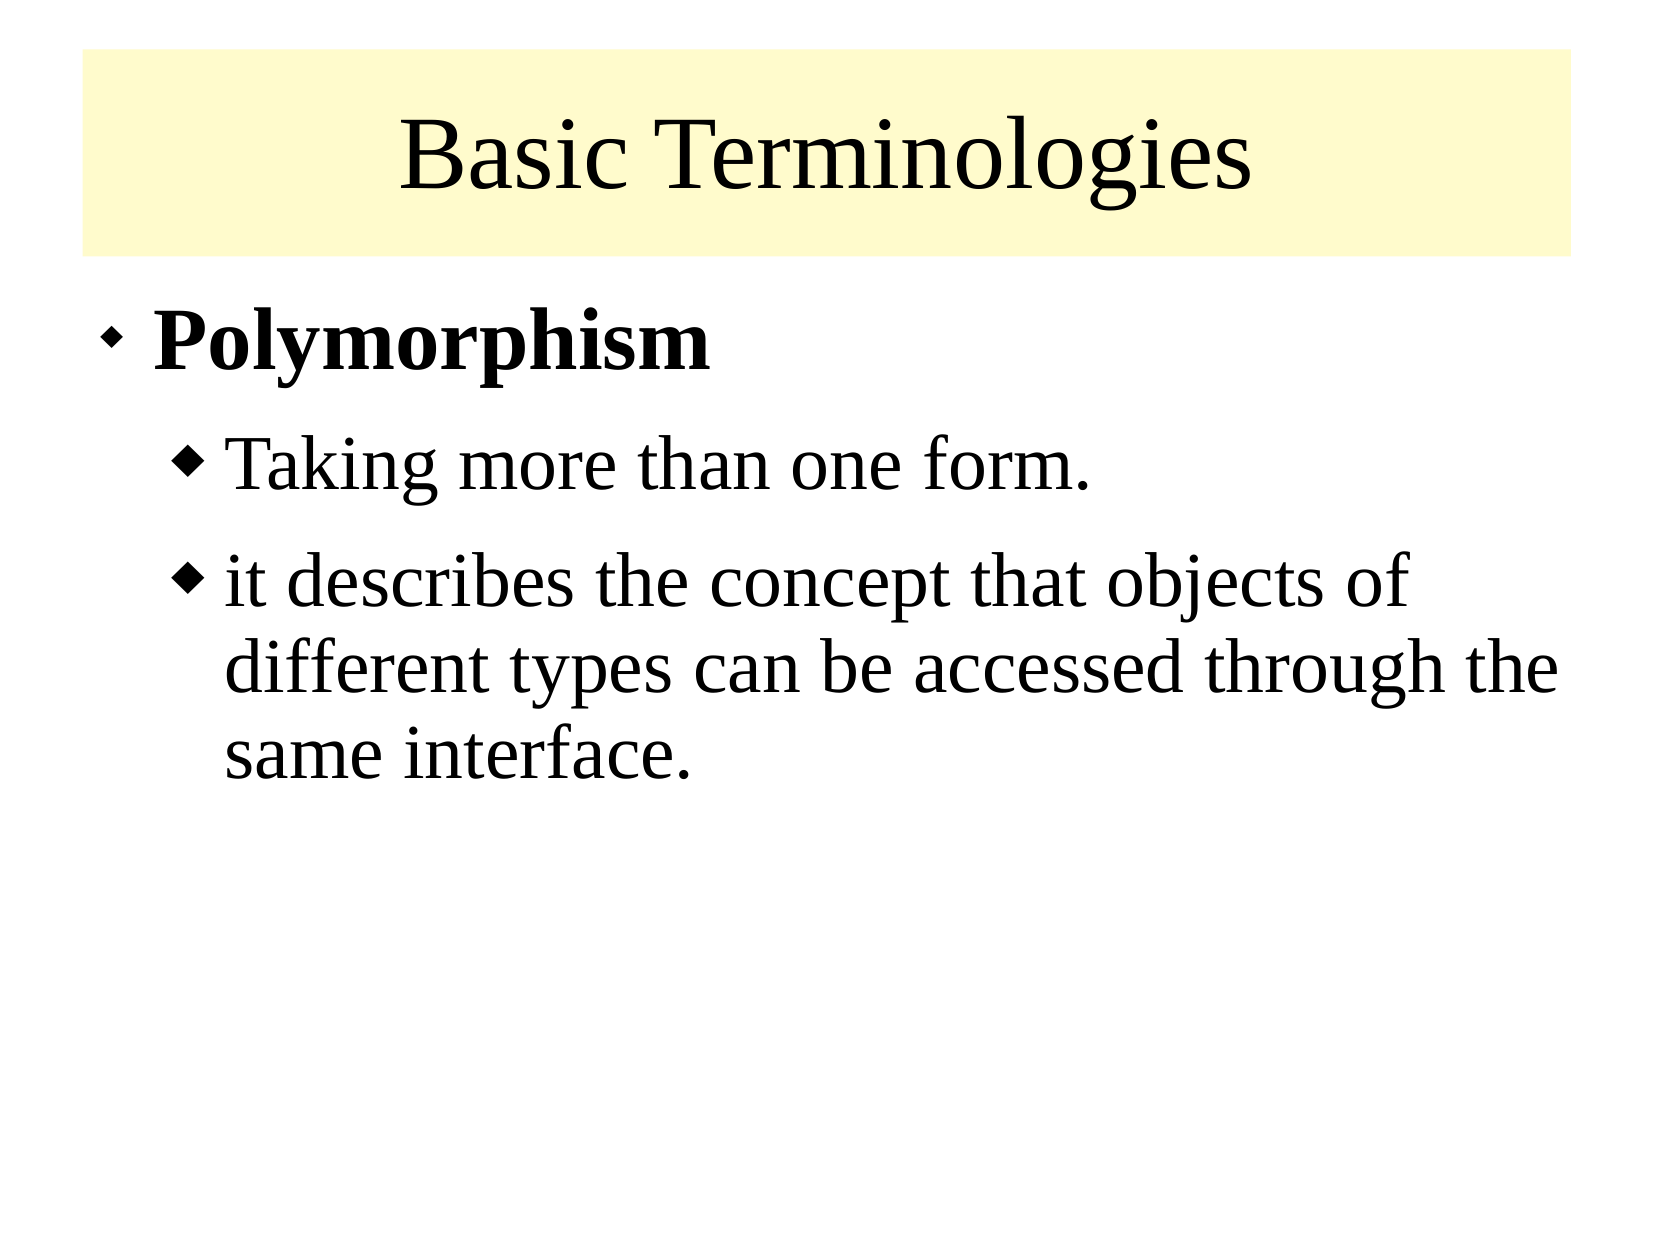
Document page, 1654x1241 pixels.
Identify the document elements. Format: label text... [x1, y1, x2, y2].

list Polymorphism Taking more than one form. it describes the concept that objects of different types can be accessed through the same interface. [82, 290, 1571, 1010]
title Basic Terminologies [82, 49, 1571, 257]
